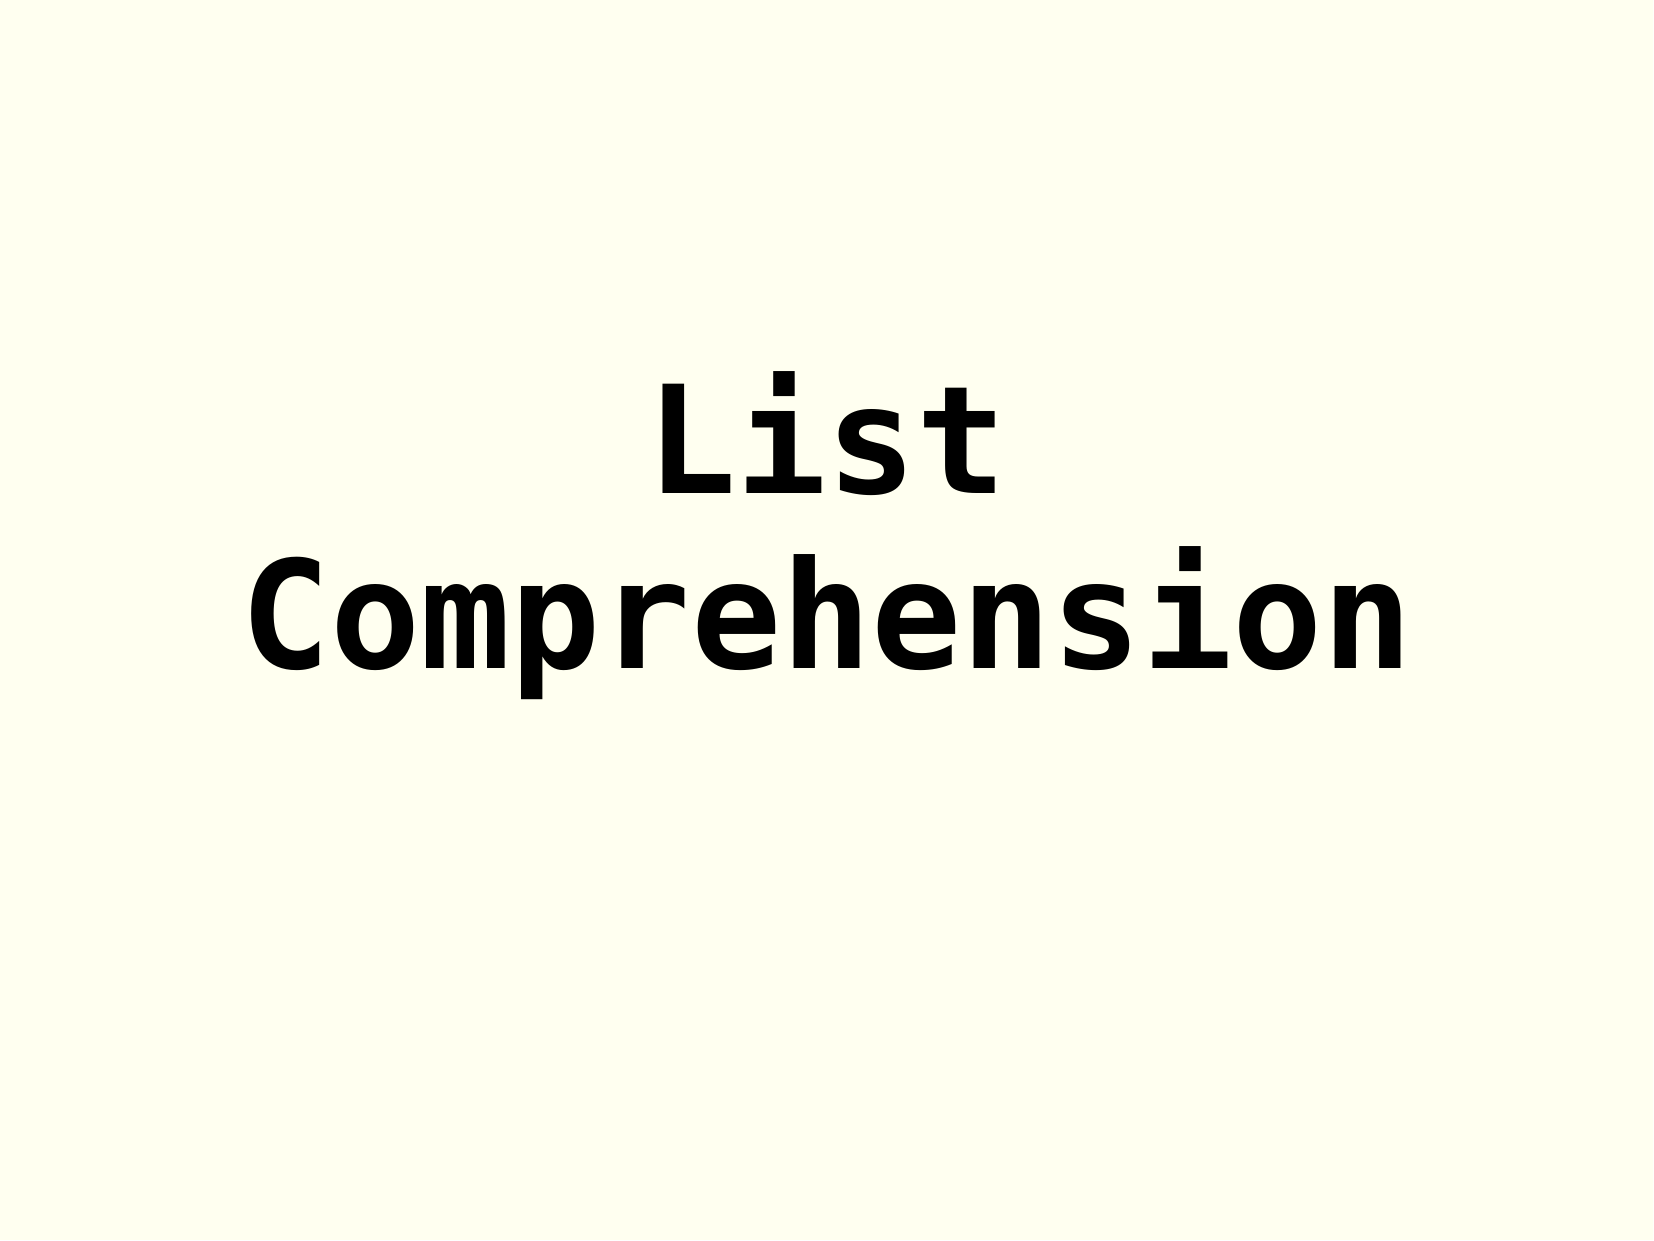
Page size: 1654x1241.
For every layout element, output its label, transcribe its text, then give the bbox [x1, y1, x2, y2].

subtitle List Comprehension [82, 49, 1571, 1010]
